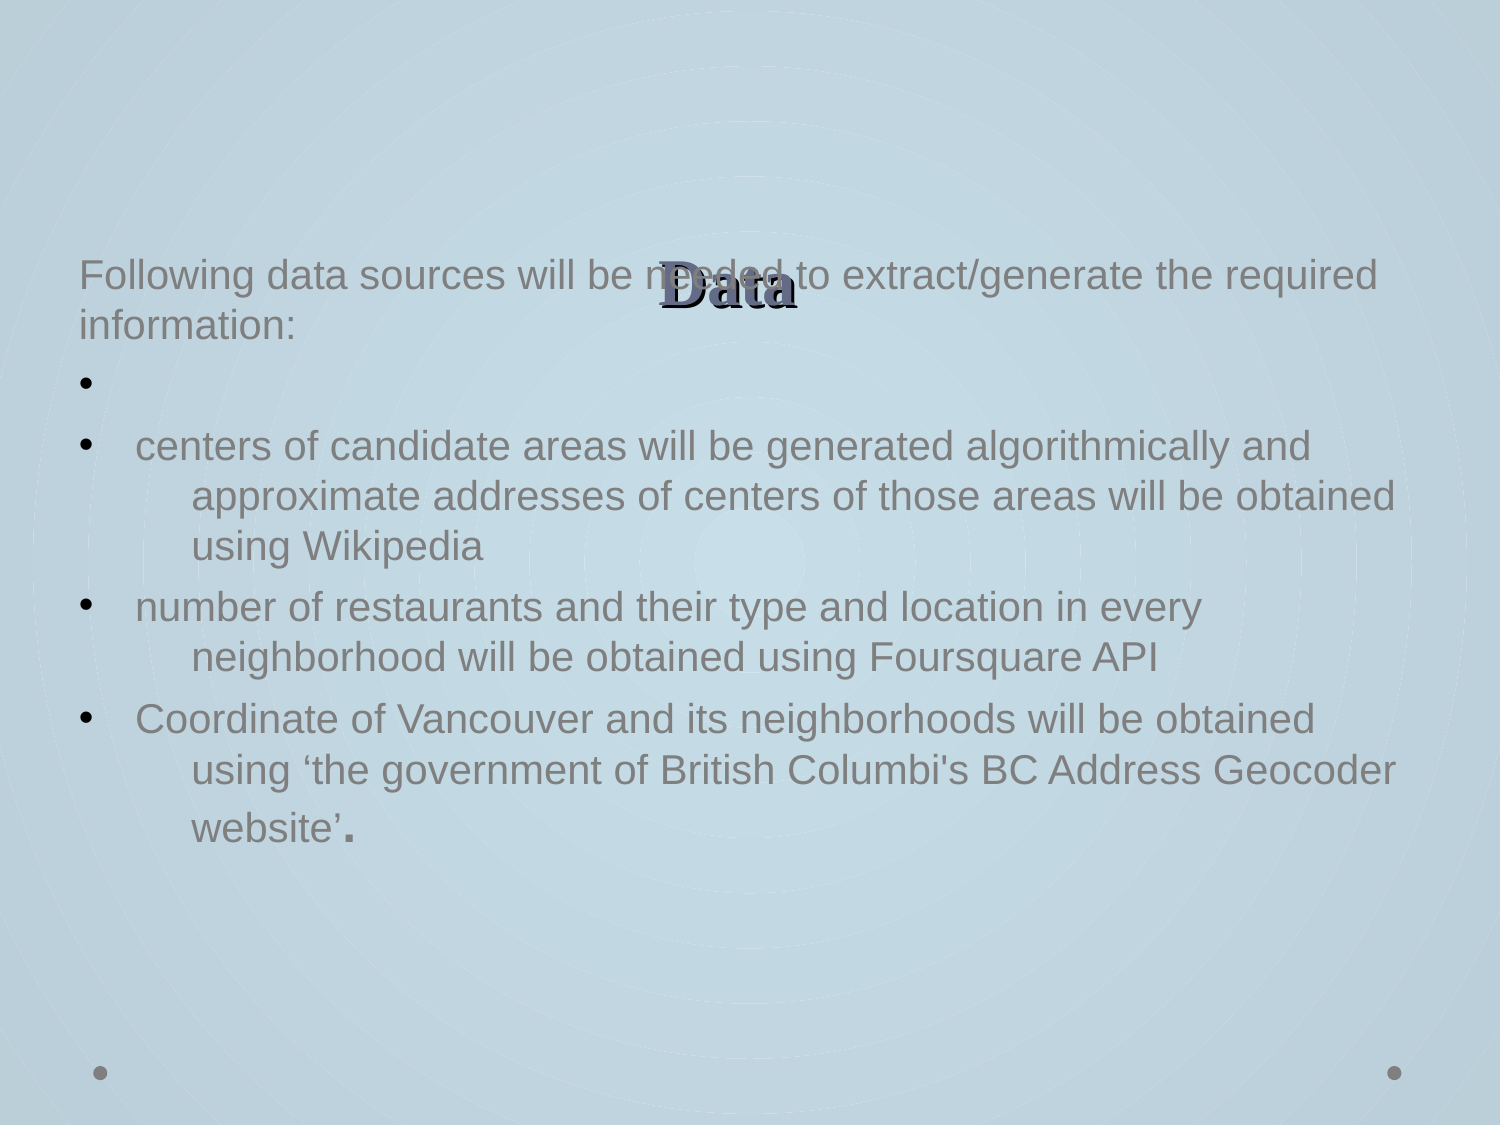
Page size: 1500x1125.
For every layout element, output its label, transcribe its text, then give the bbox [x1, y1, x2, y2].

title Data [52, 190, 1403, 311]
list Following data sources will be needed to extract/generate the required information: centers of candidate areas will be generated algorithmically and approximate addresses of centers of those areas will be obtained using Wikipedia number of restaurants and their type and location in every neighborhood will be obtained using Foursquare API Coordinate of Vancouver and its neighborhoods will be obtained using ‘the government of British Columbi's BC Address Geocoder website’. [63, 240, 1437, 983]
